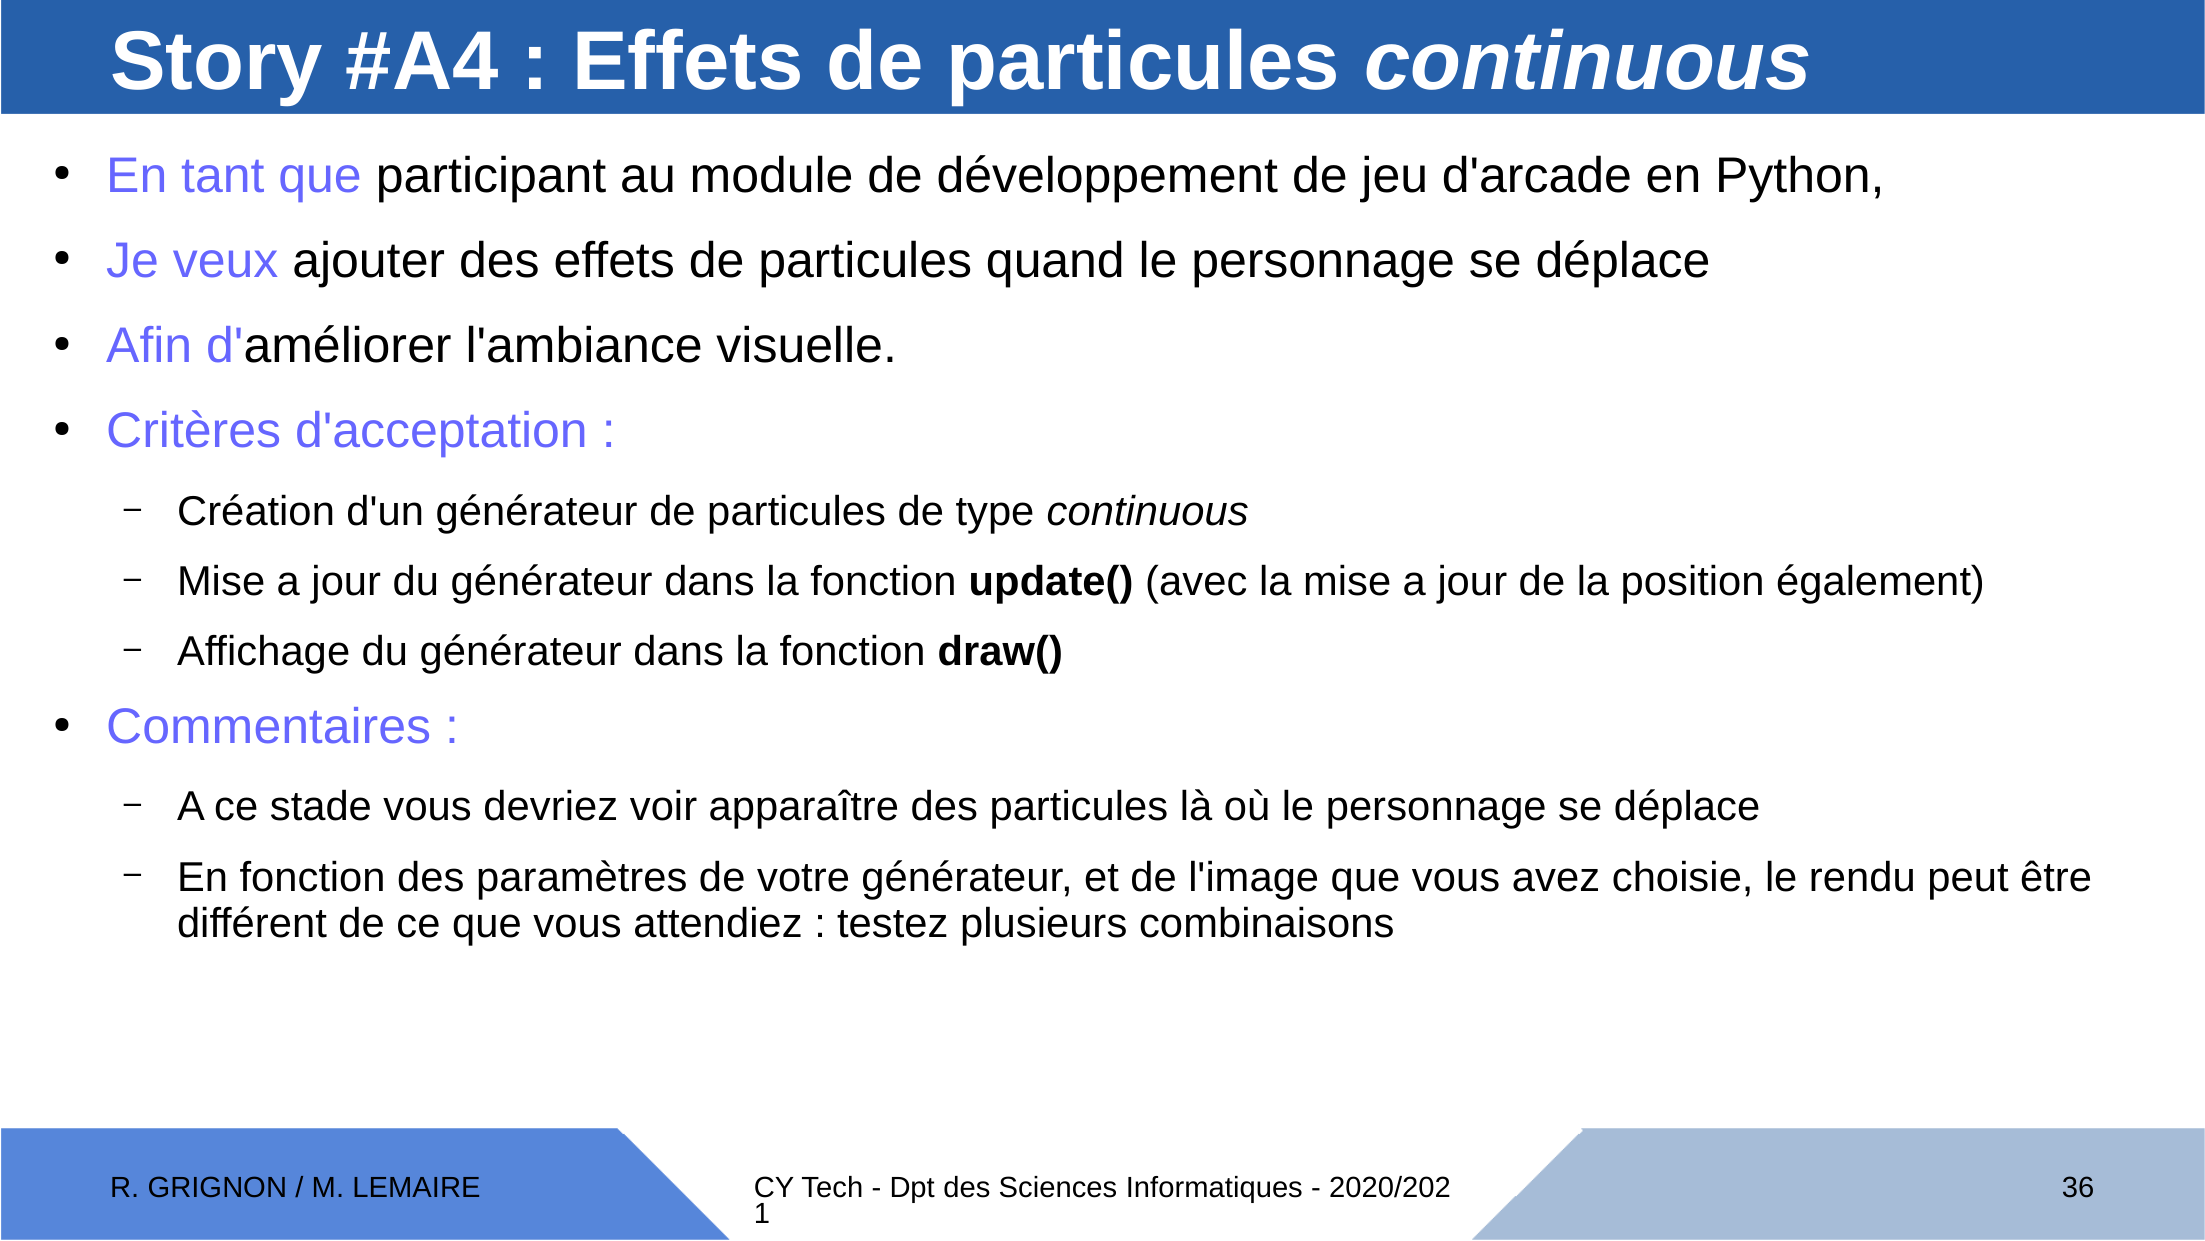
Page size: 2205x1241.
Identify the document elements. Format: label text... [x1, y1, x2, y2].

list En tant que participant au module de développement de jeu d'arcade en Python, Je veux ajouter des effets de particules quand le personnage se déplace Afin d'améliorer l'ambiance visuelle. Critères d'acceptation : Création d'un générateur de particules de type continuous Mise a jour du générateur dans la fonction update() (avec la mise a jour de la position également) Affichage du générateur dans la fonction draw() Commentaires : A ce stade vous devriez voir apparaître des particules là où le personnage se déplace En fonction des paramètres de votre générateur, et de l'image que vous avez choisie, le rendu peut être différent de ce que vous attendiez : testez plusieurs combinaisons [35, 217, 2186, 1087]
title Story #A4 : Effets de particules continuous [110, 49, 2095, 217]
picture [0, 0, 2205, 1241]
